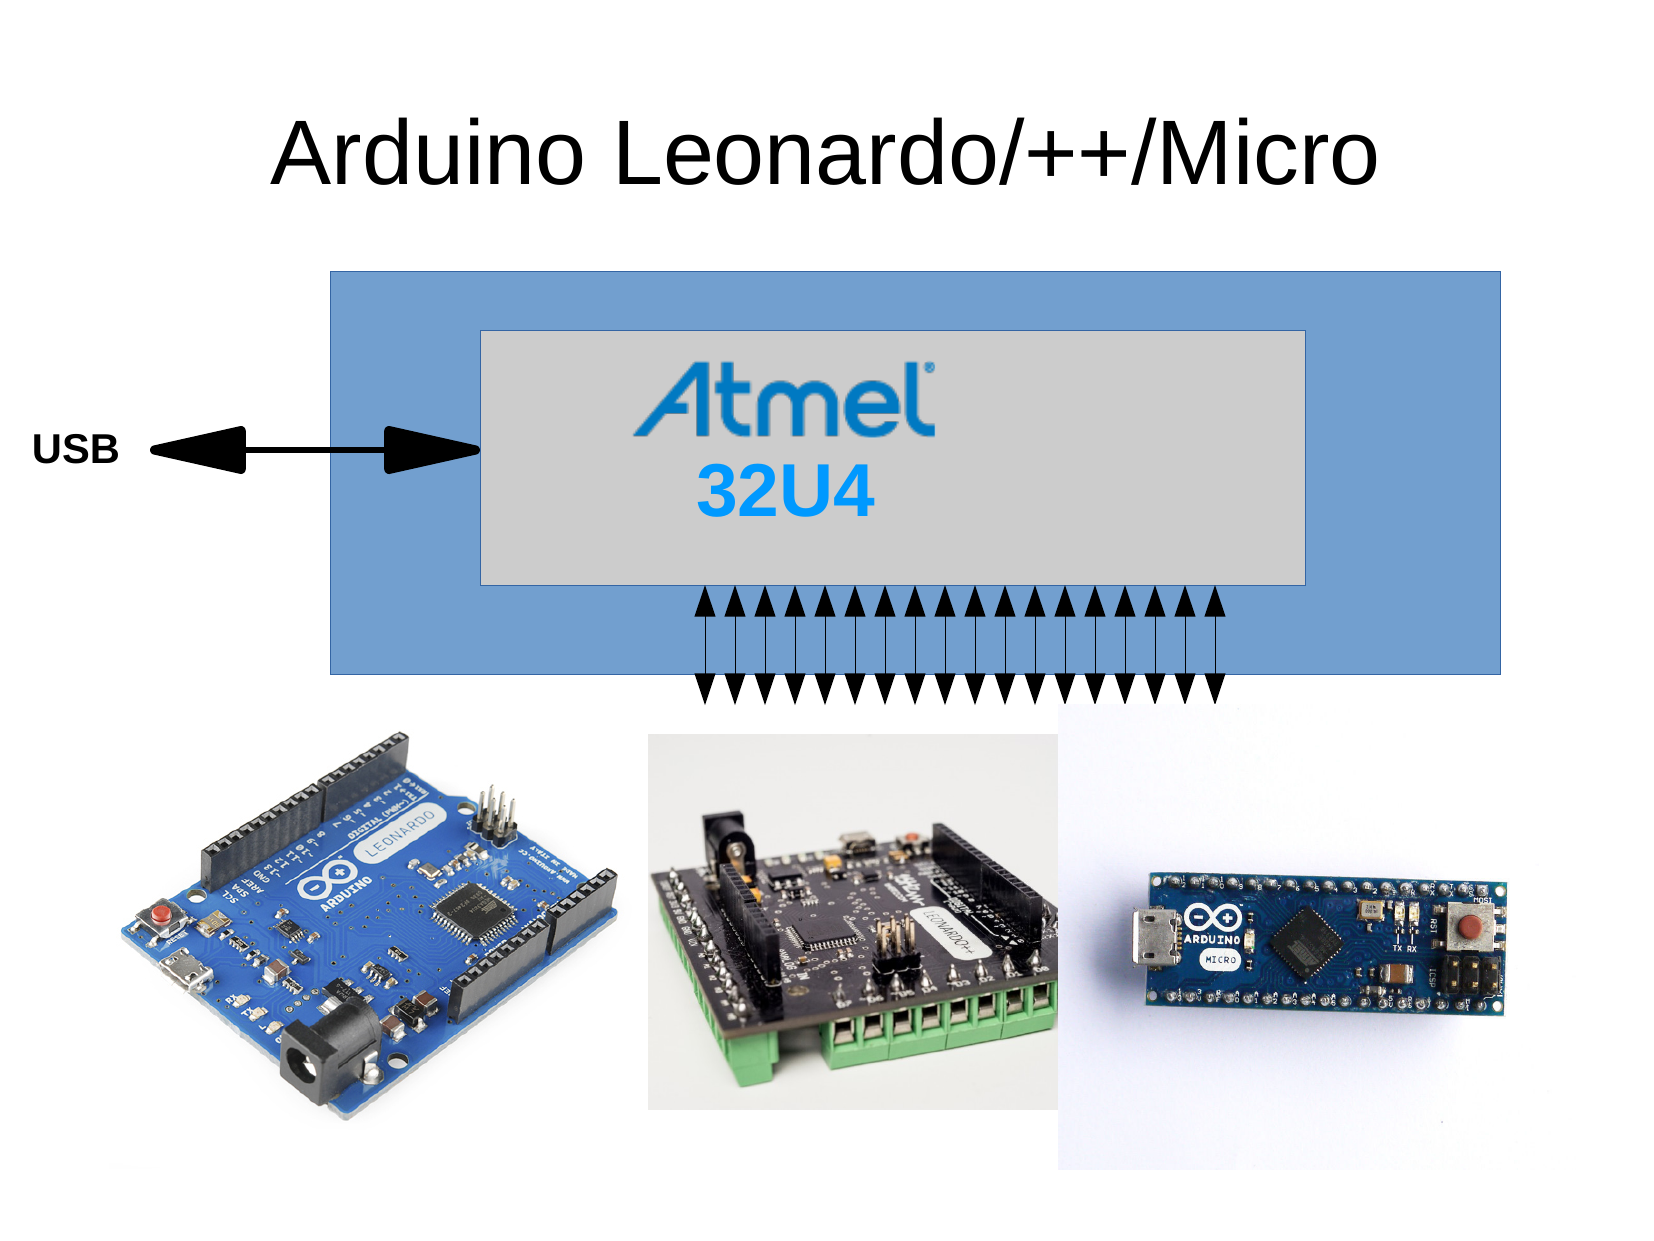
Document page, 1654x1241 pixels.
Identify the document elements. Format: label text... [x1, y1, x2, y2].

title Arduino Leonardo/++/Micro [82, 49, 1571, 257]
picture [630, 310, 948, 466]
text_box [330, 271, 1501, 675]
picture [648, 704, 1576, 1171]
picture [101, 656, 646, 1201]
text_box USB [17, 418, 136, 481]
text_box 32U4 [681, 441, 891, 541]
